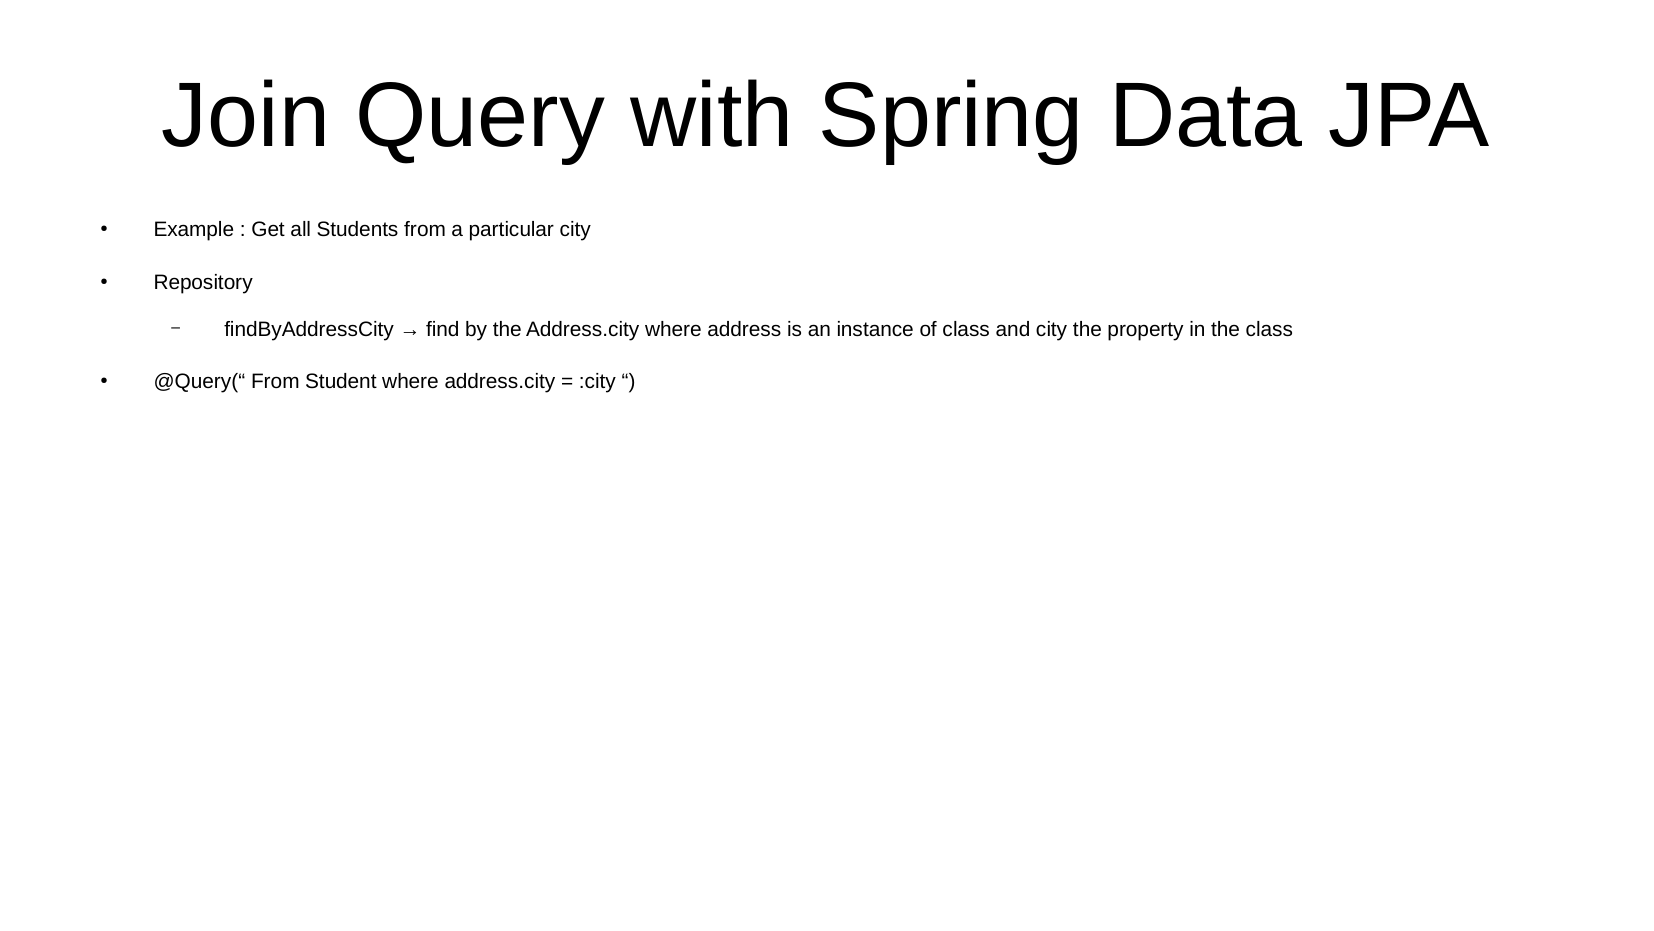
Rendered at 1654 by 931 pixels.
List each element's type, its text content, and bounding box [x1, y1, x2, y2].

list Example : Get all Students from a particular city Repository findByAddressCity → find by the Address.city where address is an instance of class and city the property in the class @Query(“ From Student where address.city = :city “) [82, 217, 1651, 916]
title Join Query with Spring Data JPA [82, 37, 1571, 193]
